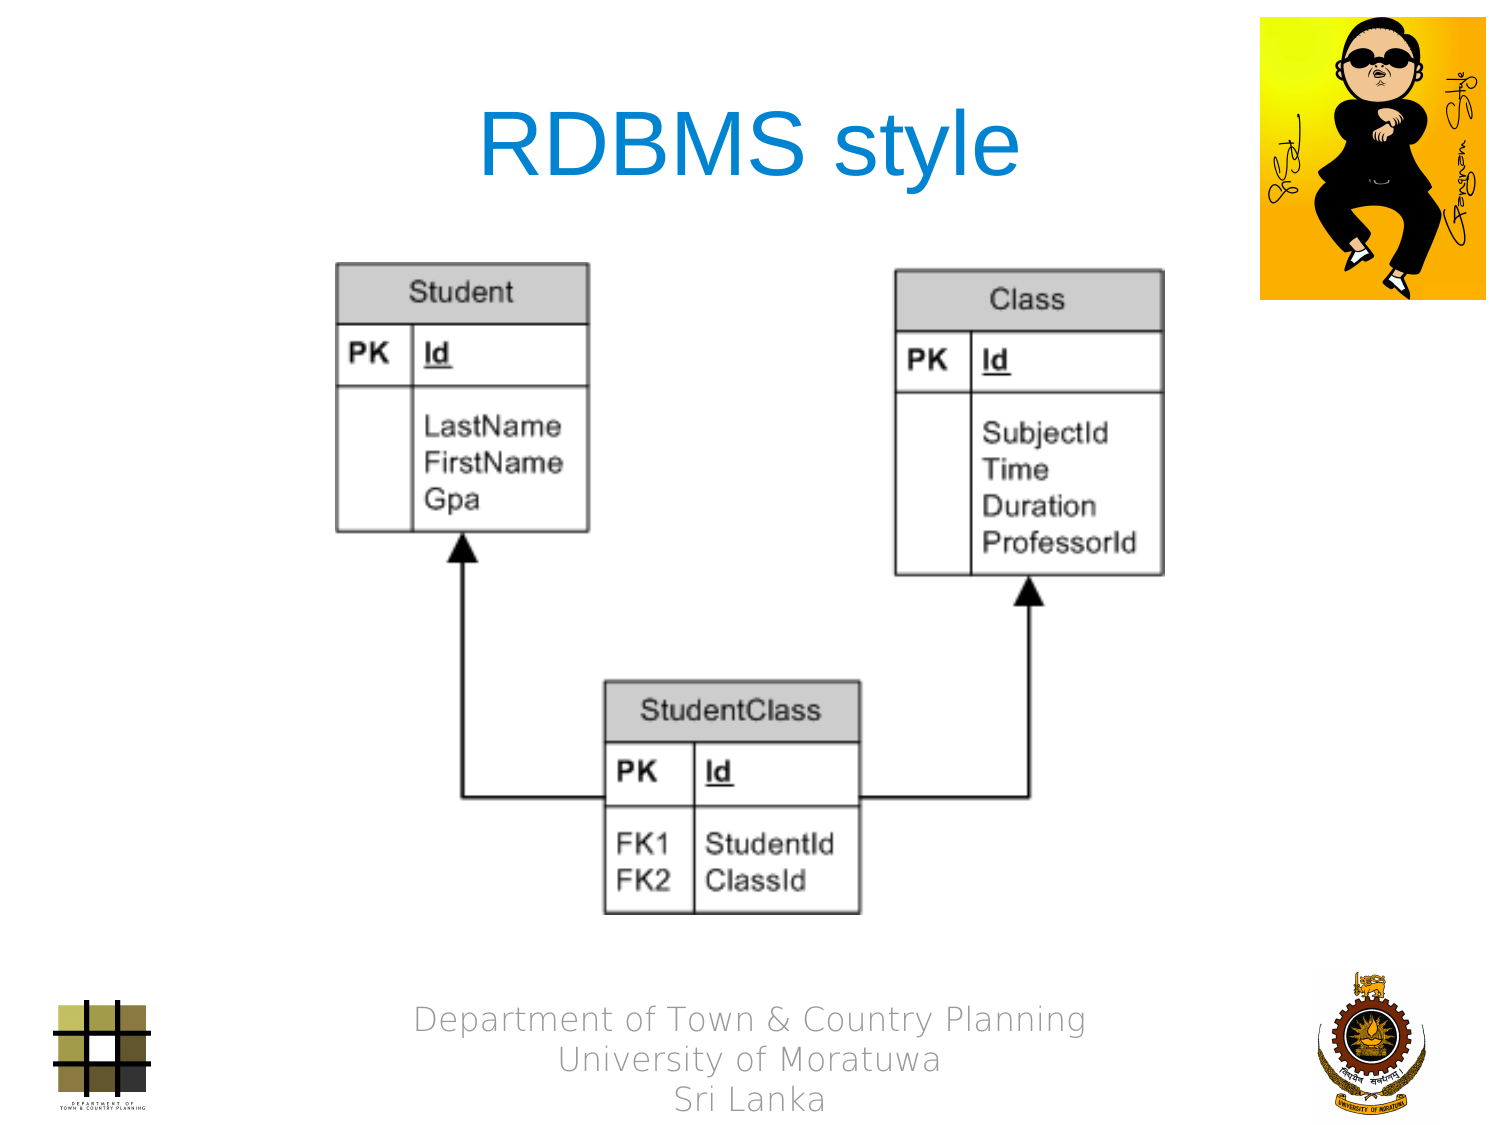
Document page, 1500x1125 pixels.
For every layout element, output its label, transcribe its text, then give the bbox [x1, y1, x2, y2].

picture [1312, 966, 1435, 1125]
picture [335, 262, 1165, 915]
picture [1260, 17, 1486, 300]
title RDBMS style [75, 45, 1260, 233]
picture [53, 1000, 151, 1110]
